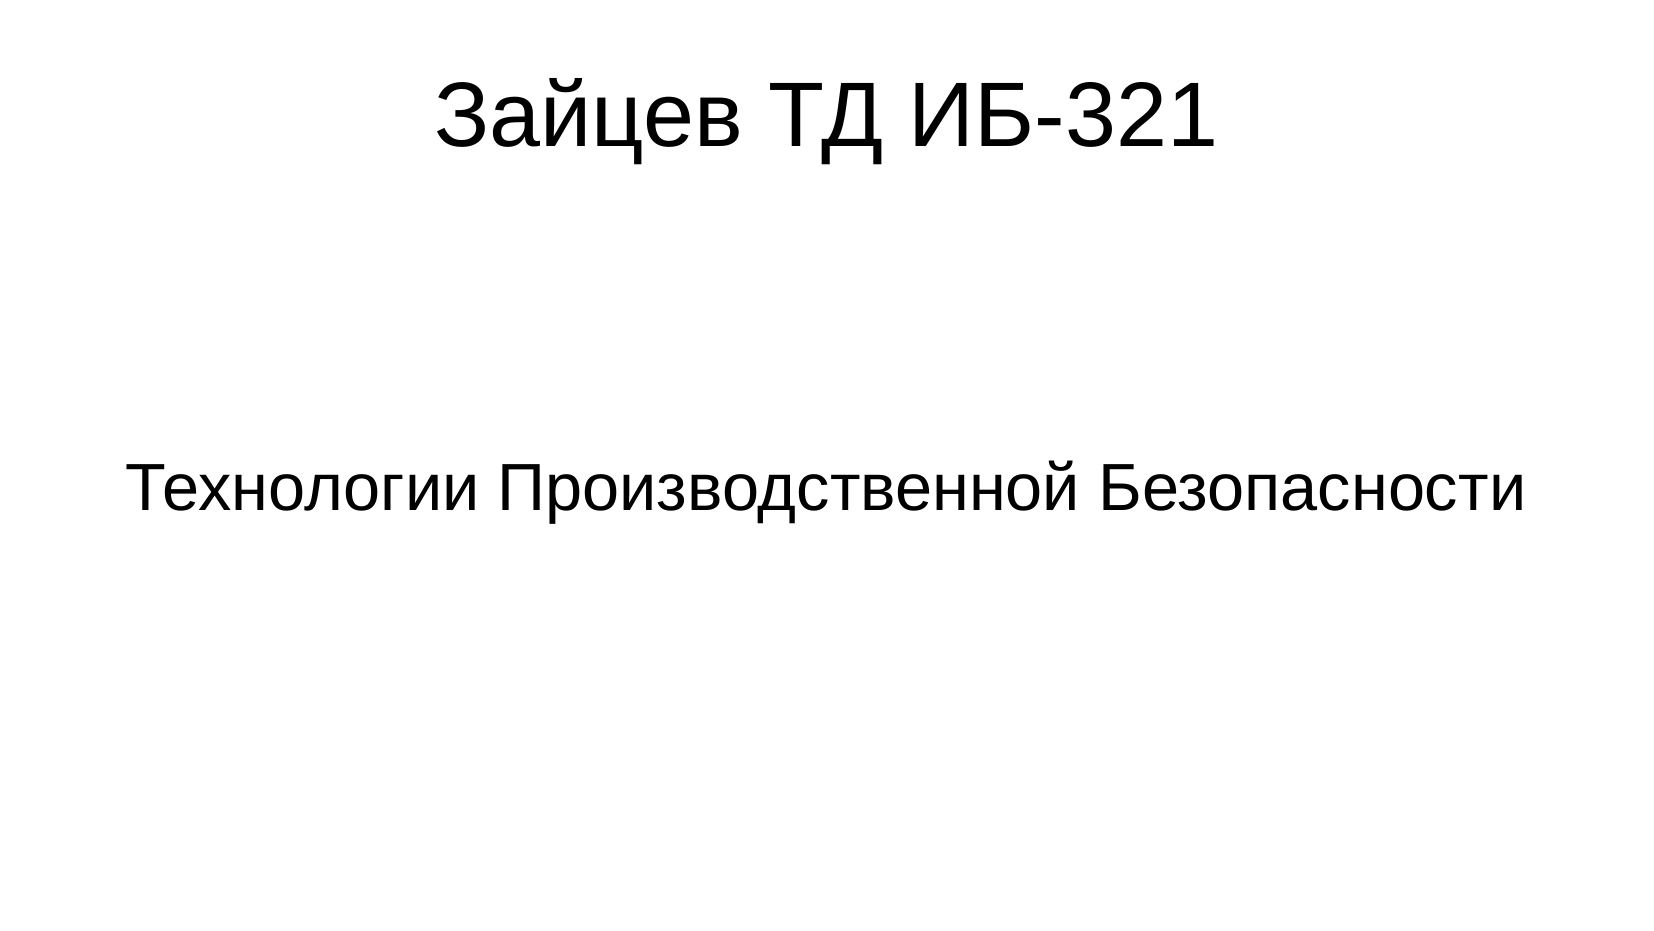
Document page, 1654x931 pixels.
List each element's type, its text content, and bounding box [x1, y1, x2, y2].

title Зайцев ТД ИБ-321 [82, 37, 1571, 193]
subtitle Технологии Производственной Безопасности [82, 217, 1571, 758]
